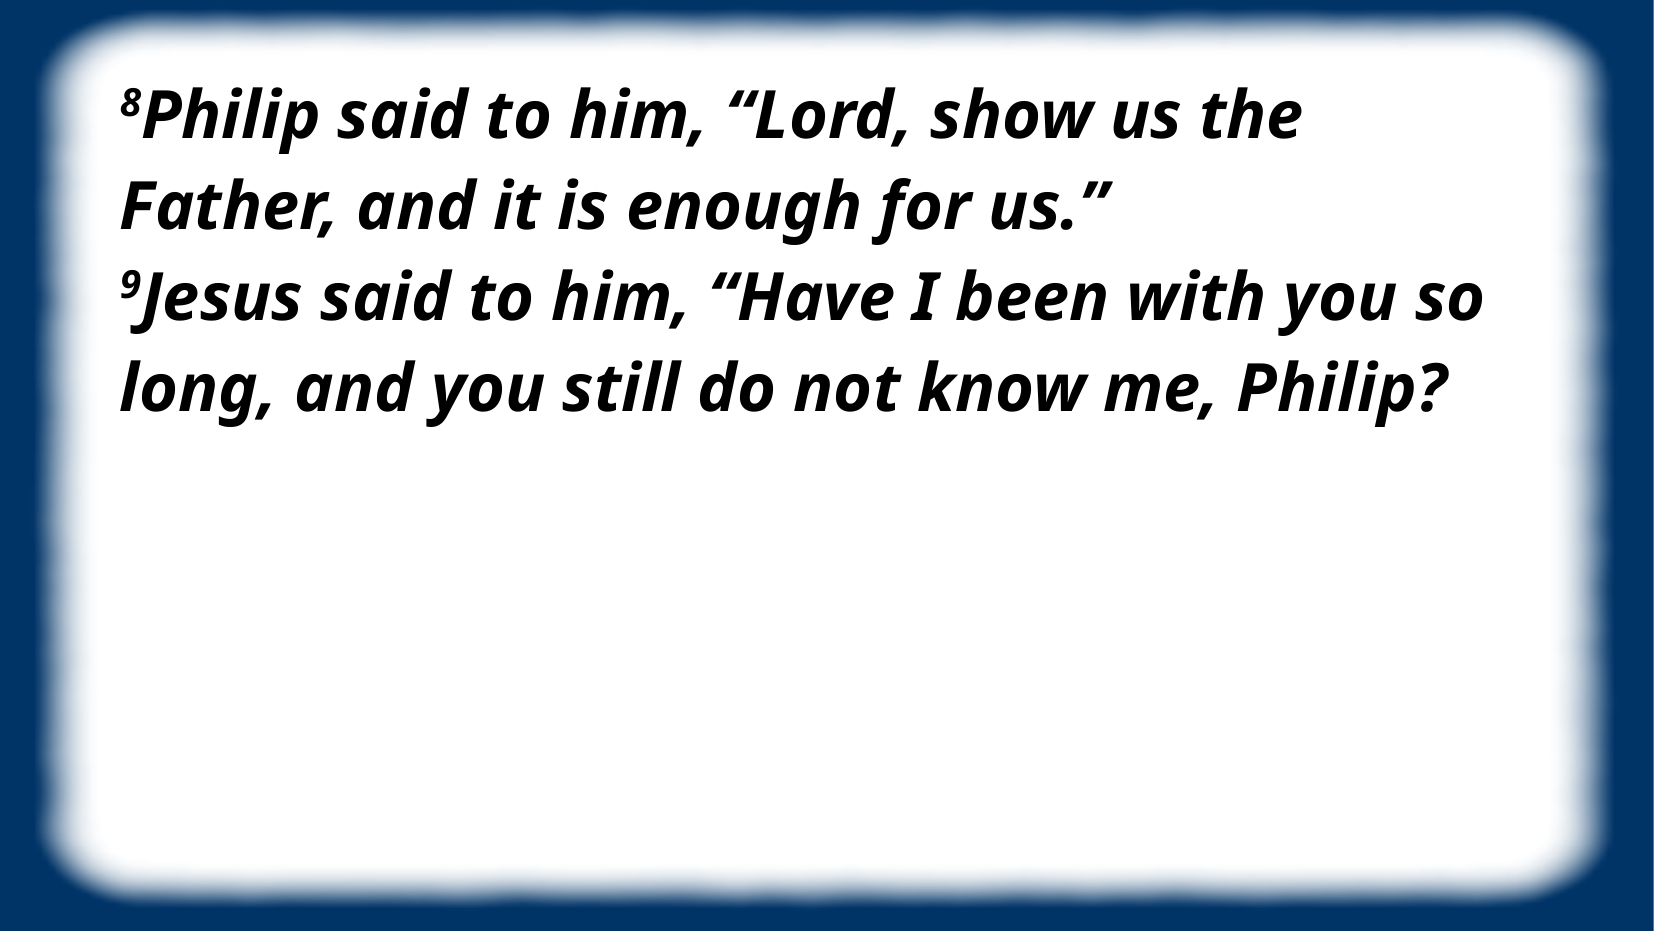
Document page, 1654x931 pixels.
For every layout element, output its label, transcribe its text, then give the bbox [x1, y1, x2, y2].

text_box 8Philip said to him, “Lord, show us the Father, and it is enough for us.” 9Jesus said to him, “Have I been with you so long, and you still do not know me, Philip? [105, 60, 1531, 430]
picture [0, 0, 1654, 931]
